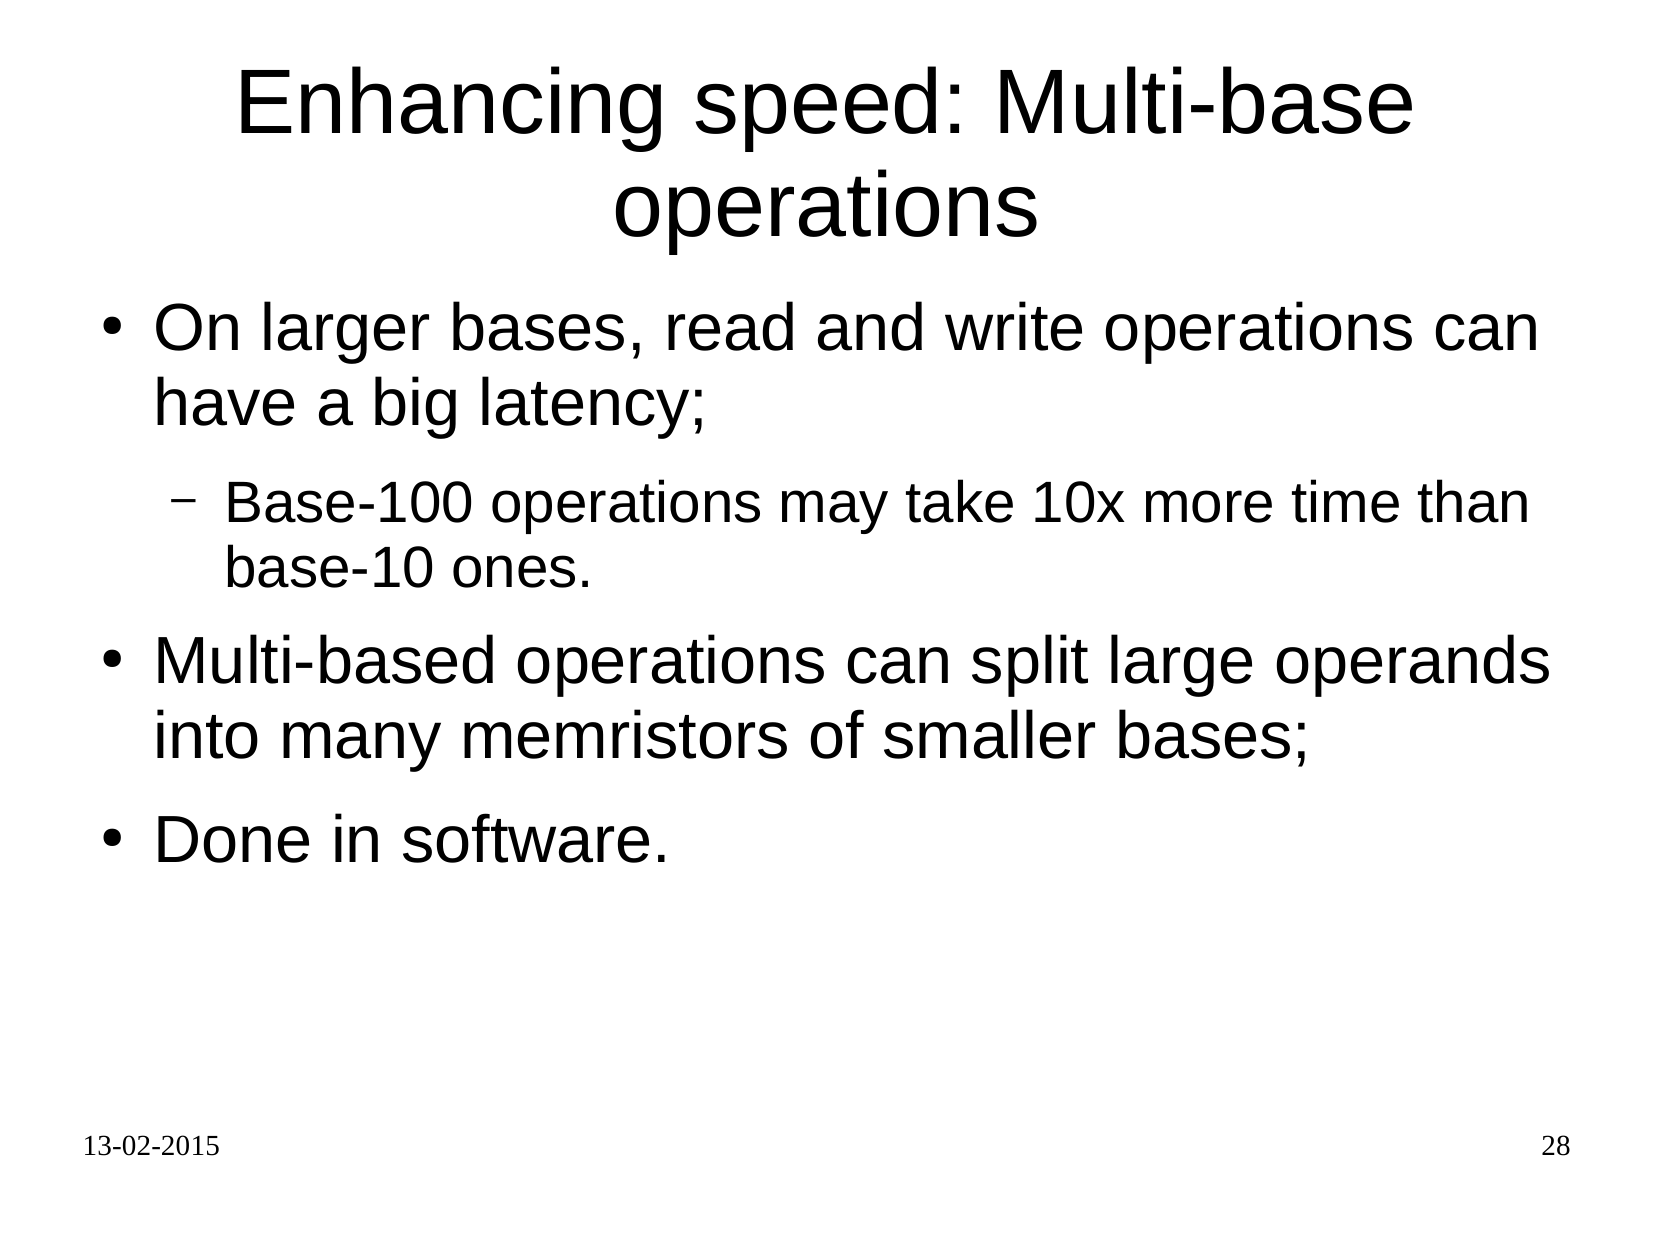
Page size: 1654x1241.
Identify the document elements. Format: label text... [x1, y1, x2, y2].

title Enhancing speed: Multi-base operations [82, 33, 1571, 273]
list On larger bases, read and write operations can have a big latency; Base-100 operations may take 10x more time than base-10 ones. Multi-based operations can split large operands into many memristors of smaller bases; Done in software. [82, 290, 1571, 1010]
